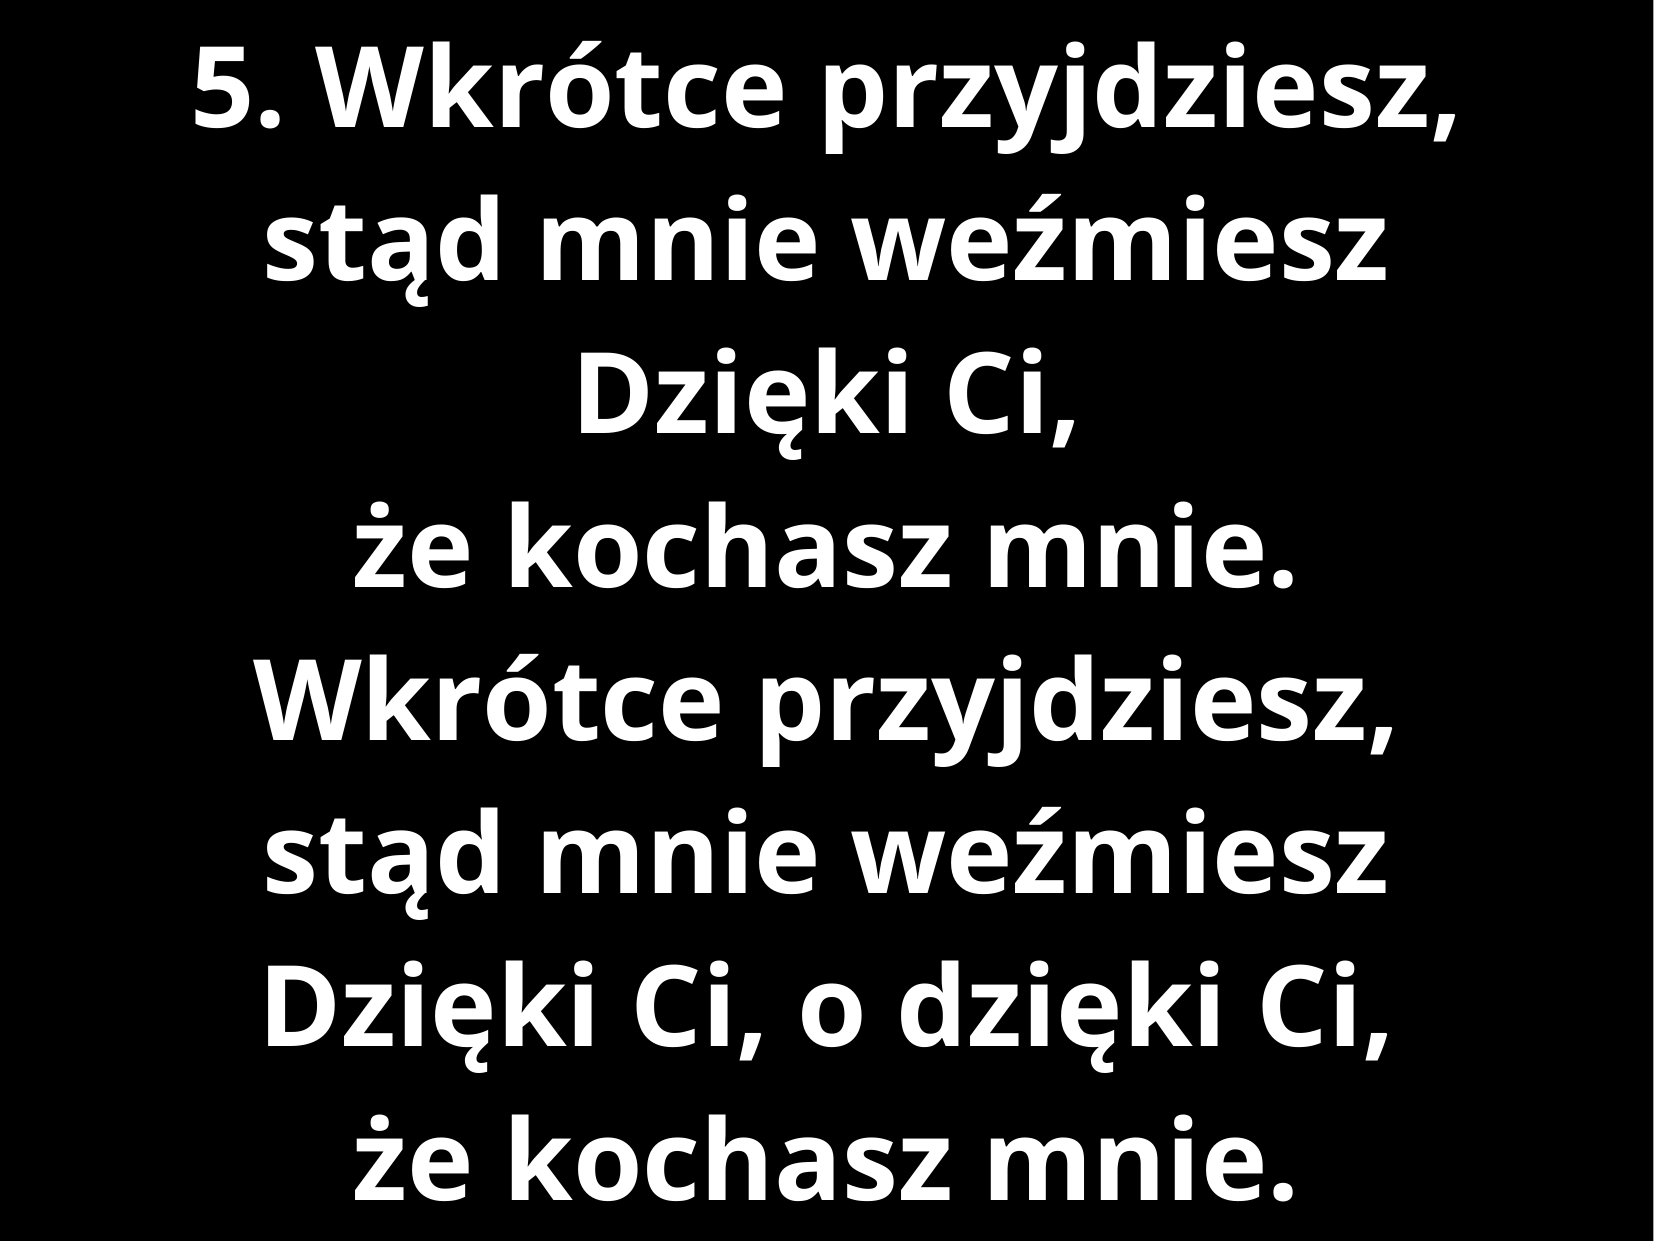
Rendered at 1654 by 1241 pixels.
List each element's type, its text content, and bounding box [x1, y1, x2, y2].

title 5. Wkrótce przyjdziesz, stąd mnie weźmiesz Dzięki Ci, że kochasz mnie. Wkrótce przyjdziesz, stąd mnie weźmiesz Dzięki Ci, o dzięki Ci, że kochasz mnie. [0, 0, 1654, 1241]
